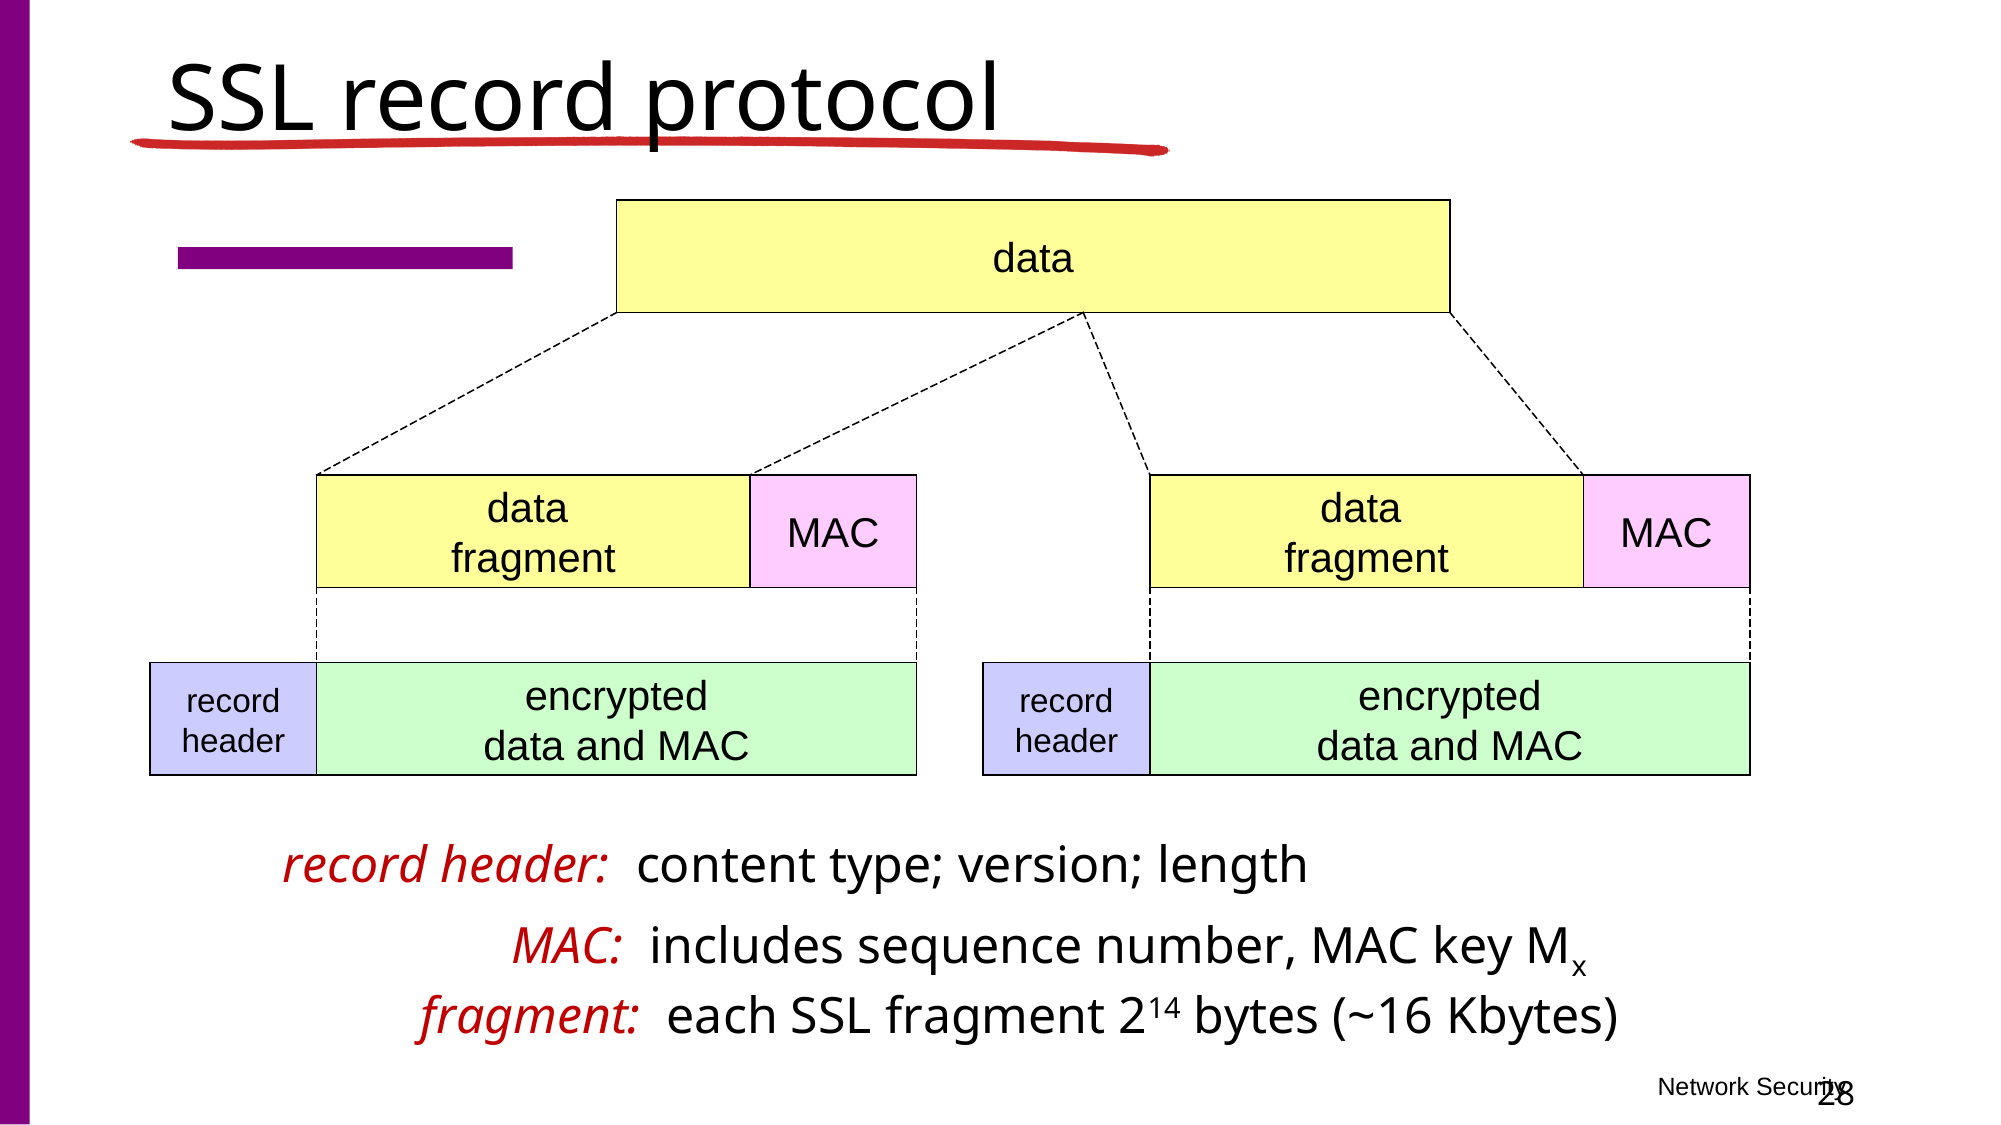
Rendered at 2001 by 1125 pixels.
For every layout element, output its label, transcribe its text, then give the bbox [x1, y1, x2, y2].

text_box MAC: includes sequence number, MAC key Mx [496, 906, 1602, 976]
text_box MAC [750, 474, 917, 588]
text_box record header [983, 662, 1150, 775]
text_box encrypted data and MAC [317, 662, 917, 775]
text_box data fragment [1149, 474, 1583, 588]
text_box fragment: each SSL fragment 214 bytes (~16 Kbytes) [405, 976, 1635, 1052]
text_box encrypted data and MAC [1150, 662, 1750, 775]
text_box data [616, 199, 1450, 313]
text_box data fragment [316, 474, 750, 588]
title SSL record protocol [116, 0, 1817, 188]
text_box record header: content type; version; length [268, 824, 1338, 901]
text_box MAC [1583, 474, 1750, 588]
text_box record header [150, 662, 317, 775]
text_box Network Security [1016, 1062, 1862, 1114]
